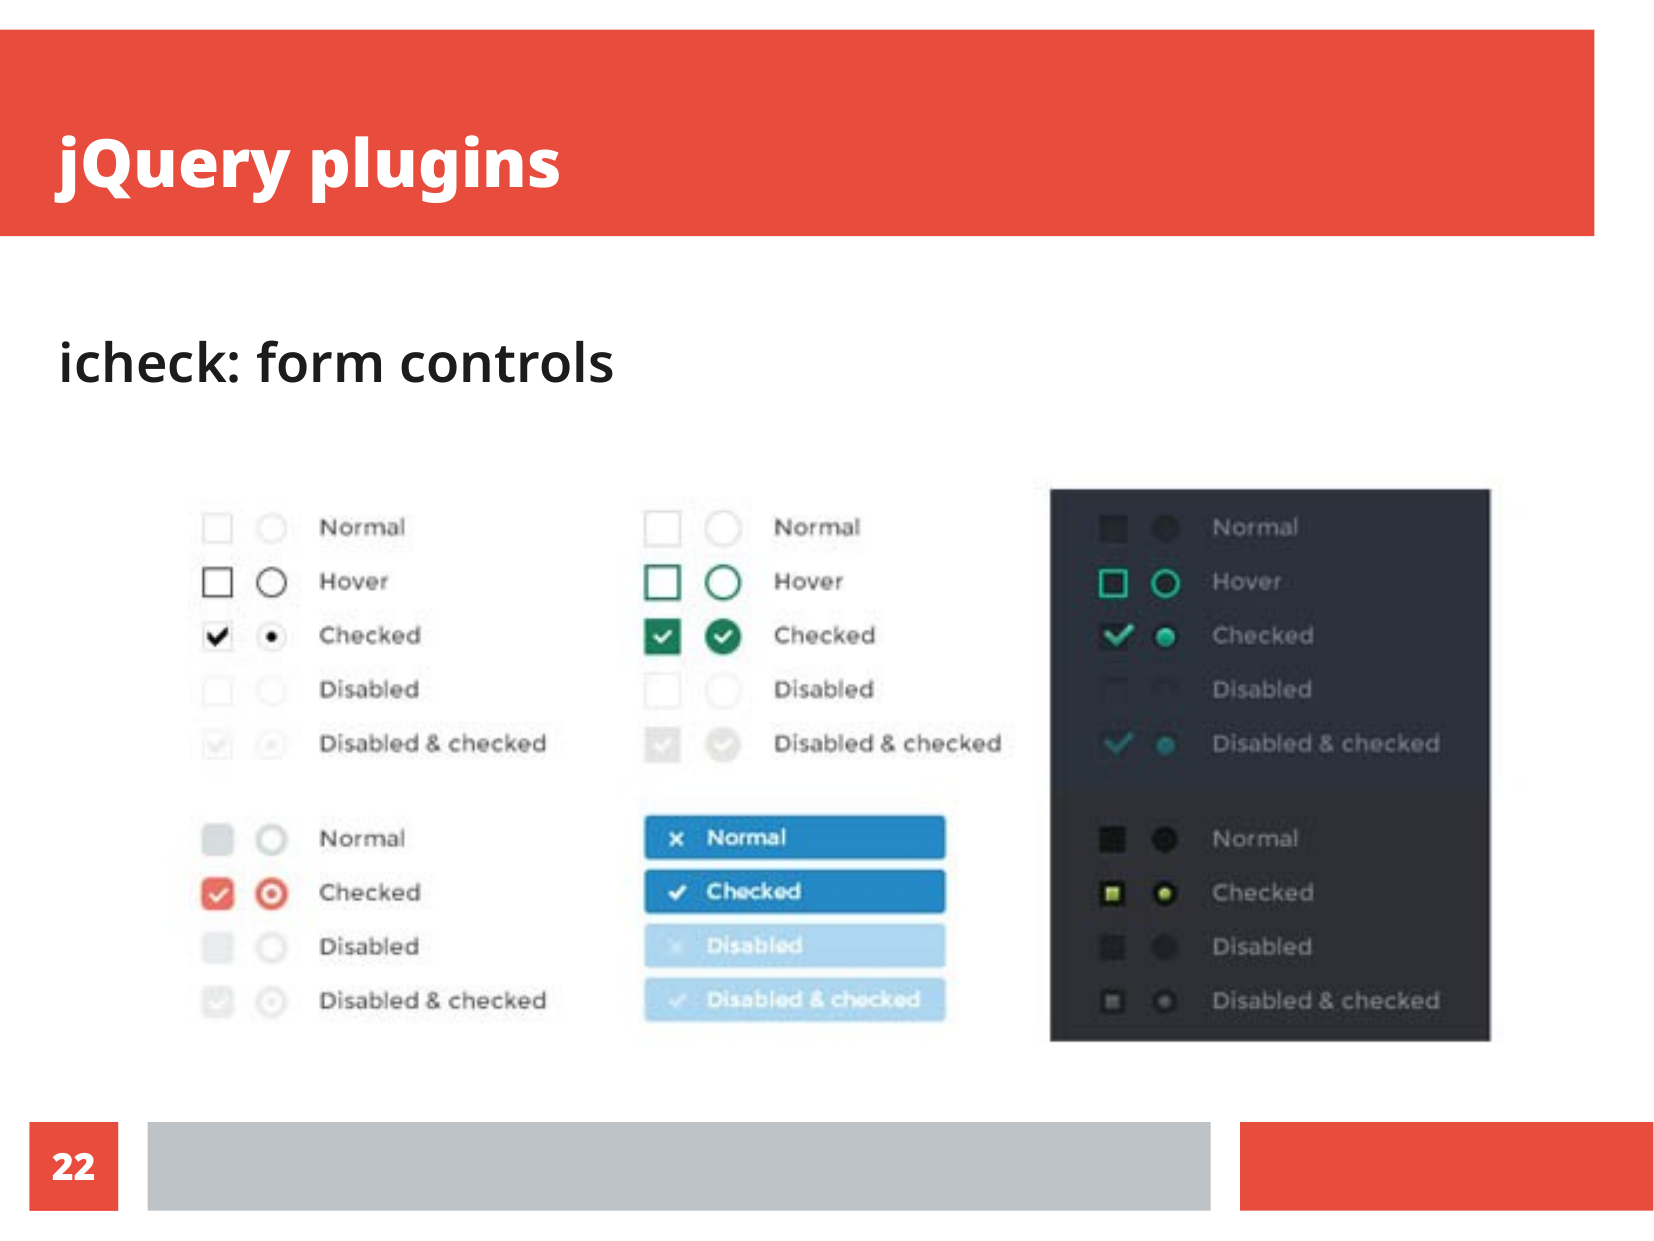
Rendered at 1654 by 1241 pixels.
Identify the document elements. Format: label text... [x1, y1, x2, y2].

list icheck: form controls [59, 324, 1565, 1093]
picture [163, 457, 1551, 1054]
title jQuery plugins [59, 59, 1595, 207]
